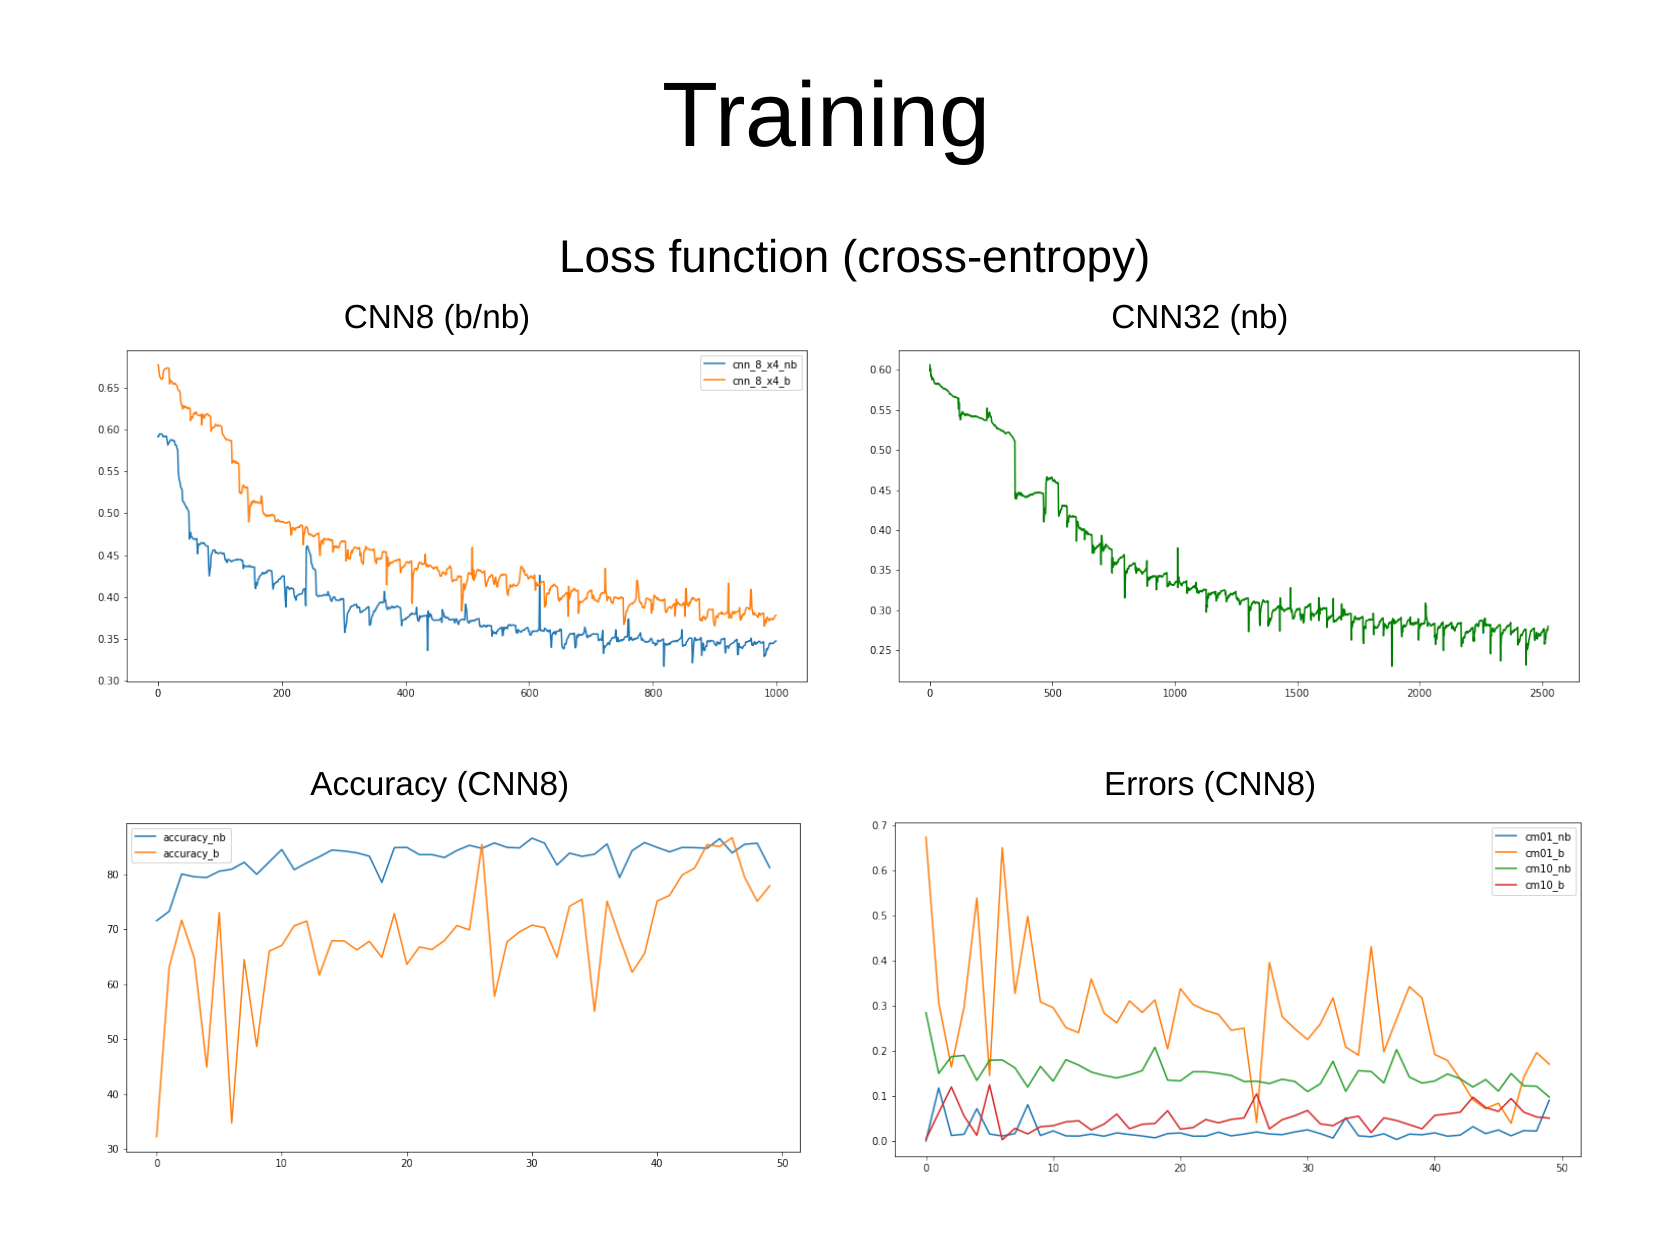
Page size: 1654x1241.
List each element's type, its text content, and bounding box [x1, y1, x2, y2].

title Training [82, 49, 1571, 181]
text_box Loss function (cross-entropy) CNN8 (b/nb) CNN32 (nb) [135, 224, 1576, 345]
picture [864, 811, 1591, 1181]
text_box Accuracy (CNN8) Errors (CNN8) [120, 757, 1561, 833]
picture [862, 339, 1589, 706]
picture [99, 812, 811, 1176]
picture [90, 339, 817, 706]
